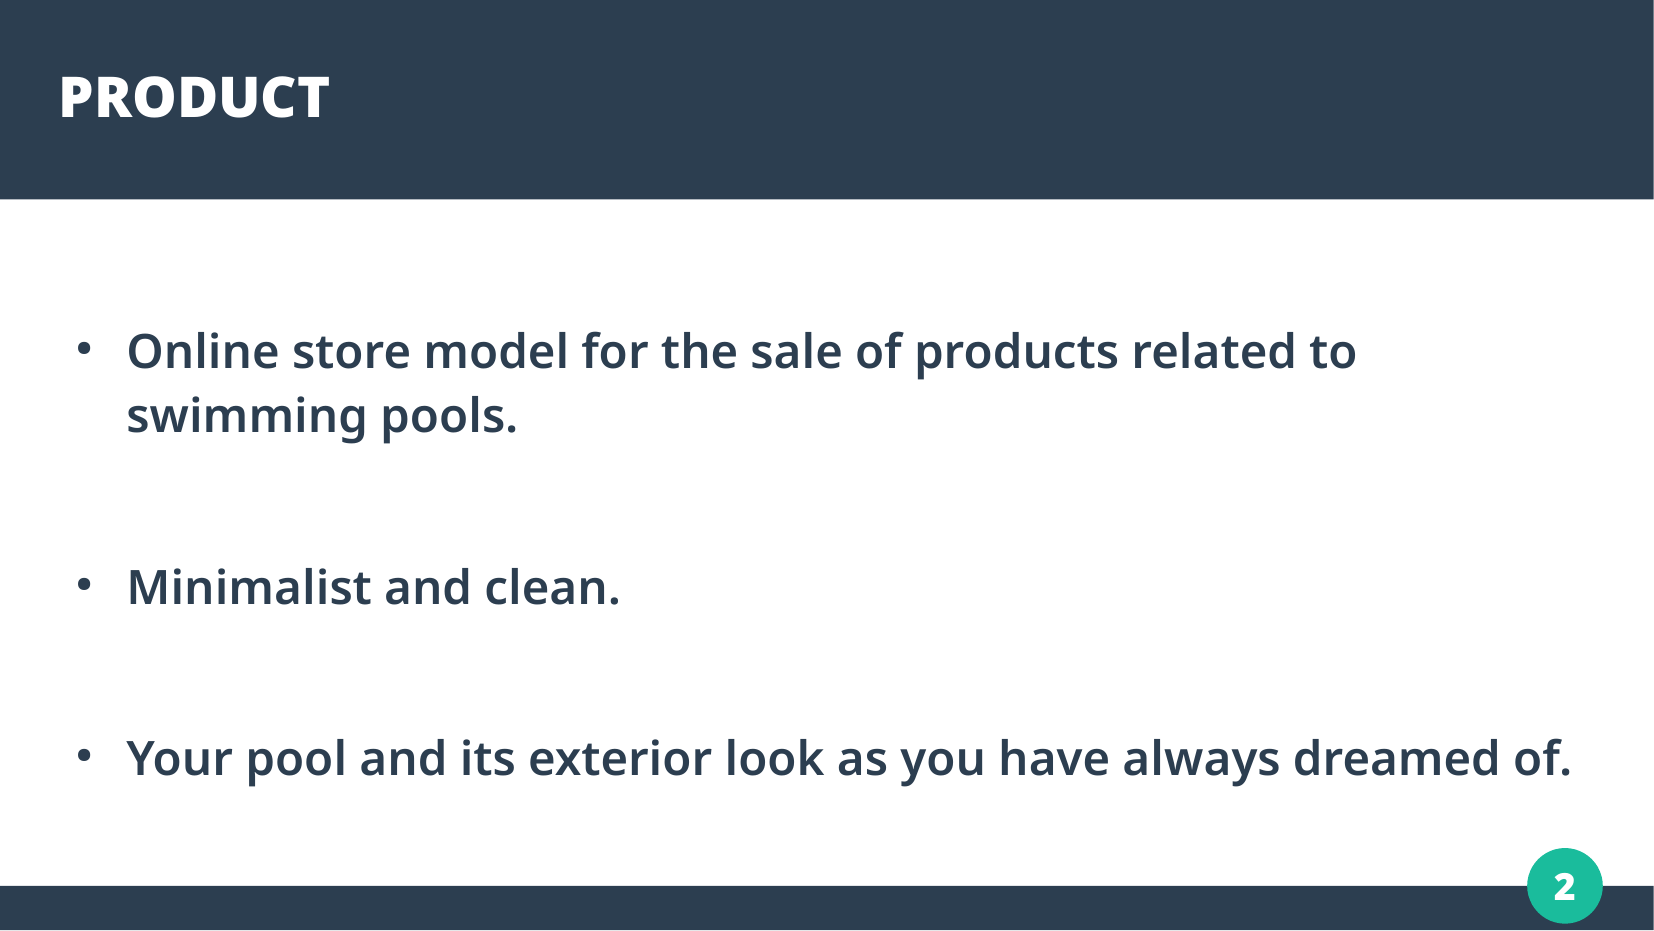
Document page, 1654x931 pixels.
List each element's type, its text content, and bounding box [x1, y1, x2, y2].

list Online store model for the sale of products related to swimming pools. Minimalist and clean. Your pool and its exterior look as you have always dreamed of. [59, 231, 1595, 852]
title PRODUCT [59, 37, 1595, 156]
